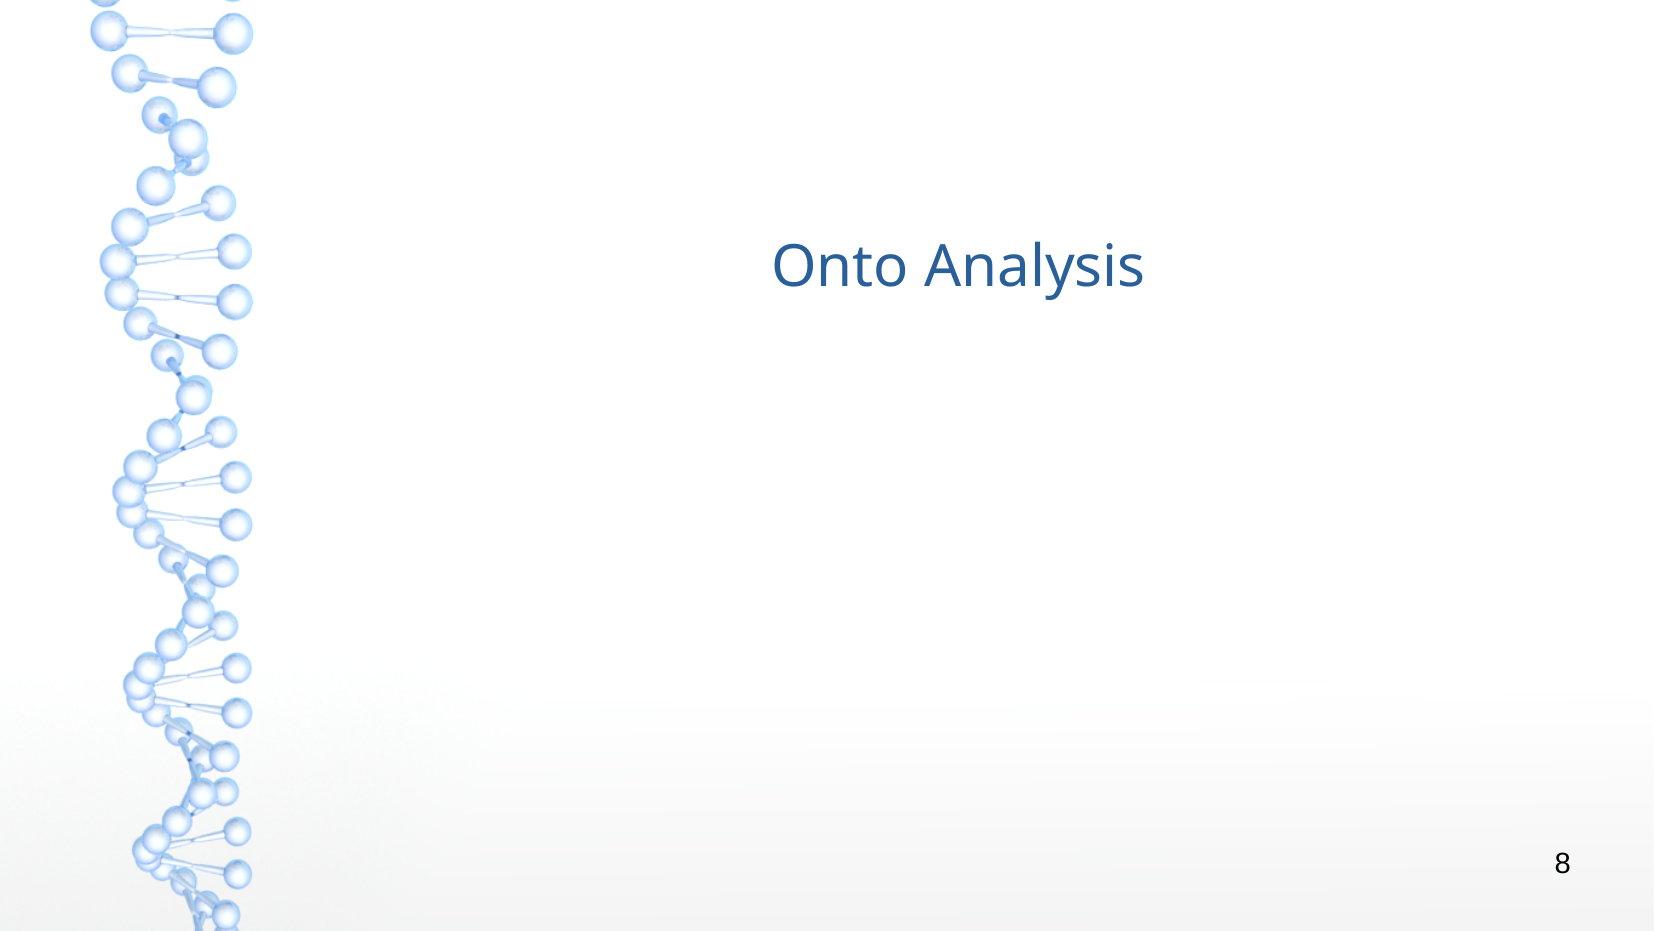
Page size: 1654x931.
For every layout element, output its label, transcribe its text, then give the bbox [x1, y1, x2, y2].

list Onto Analysis [265, 224, 1595, 764]
picture [0, 0, 1654, 931]
